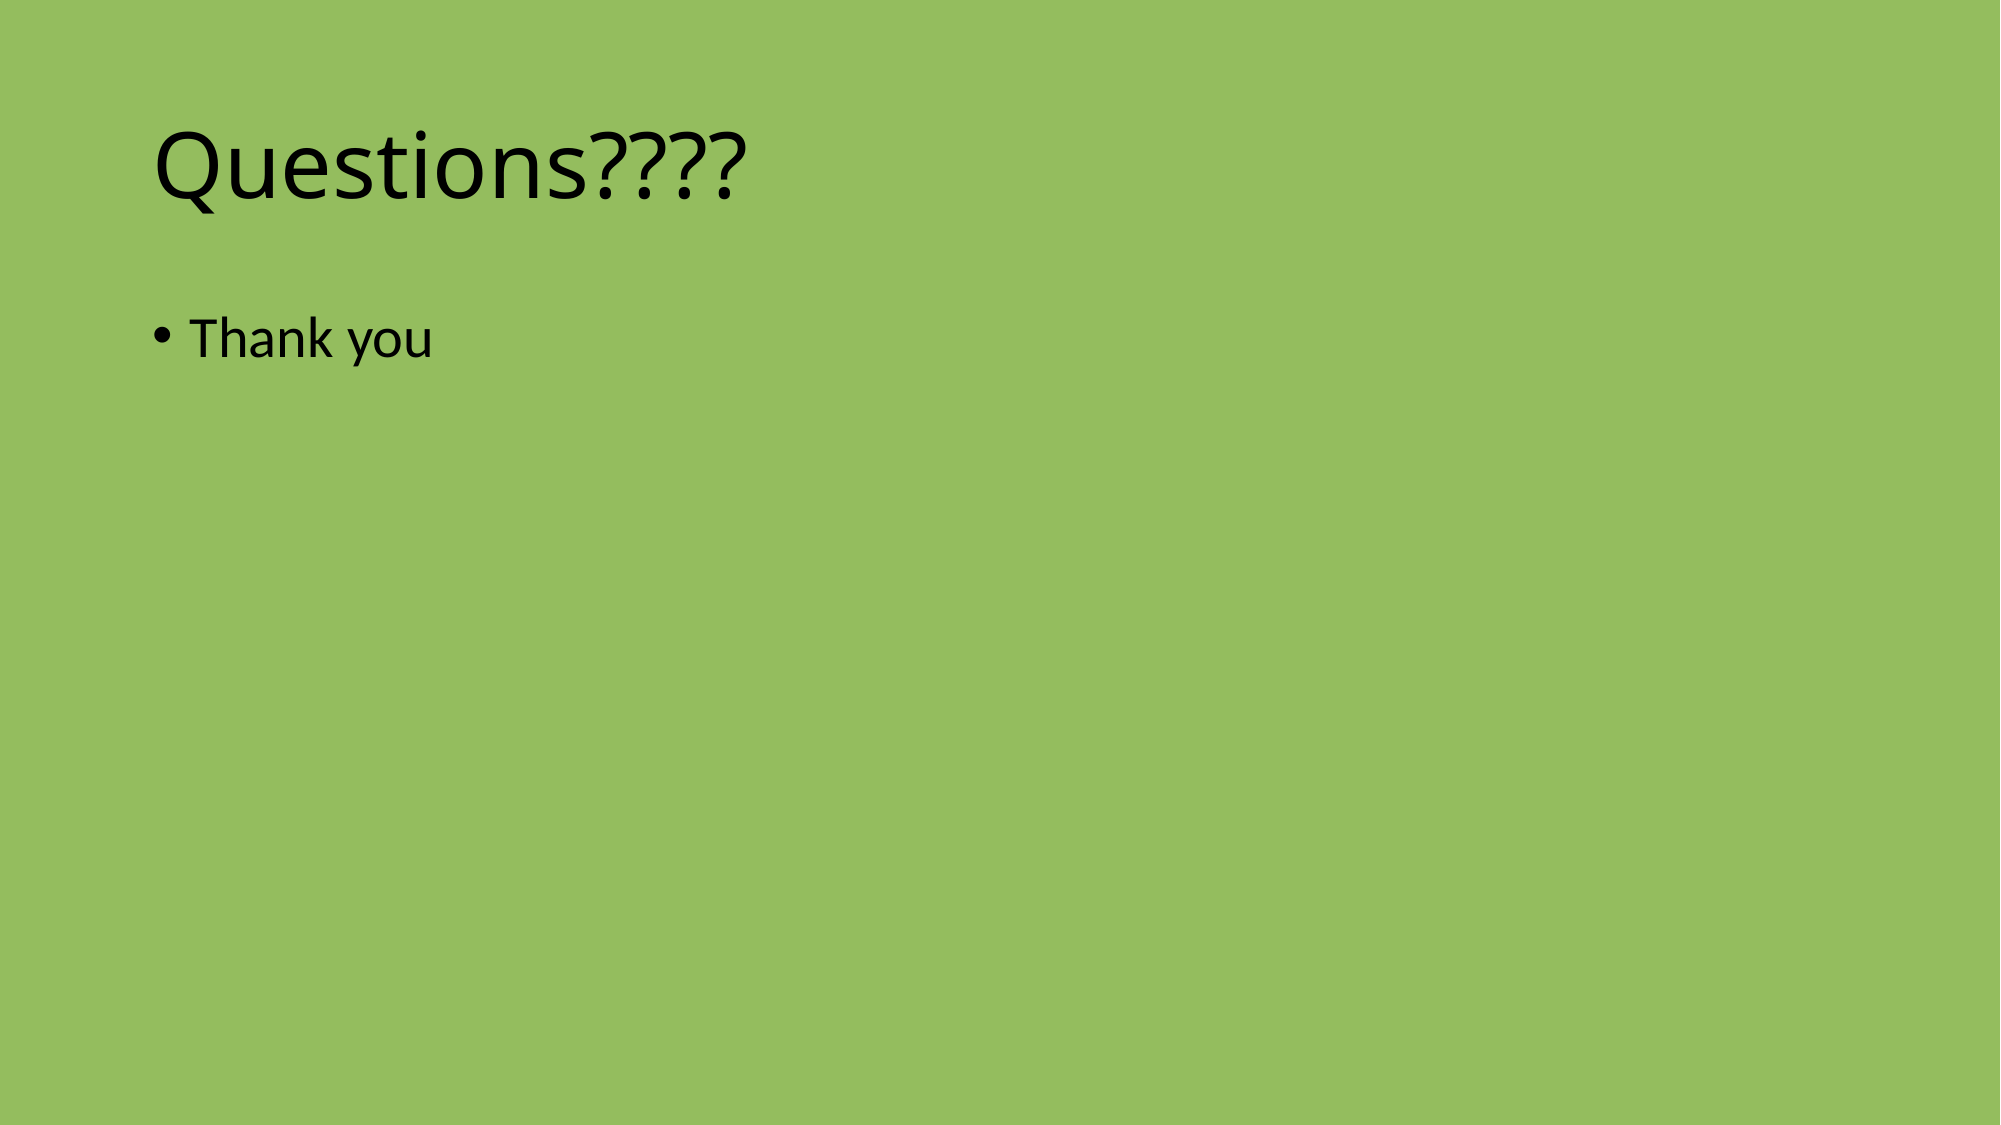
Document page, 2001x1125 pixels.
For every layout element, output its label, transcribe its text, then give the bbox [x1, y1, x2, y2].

list Thank you [137, 299, 1863, 1014]
title Questions???? [137, 59, 1863, 278]
